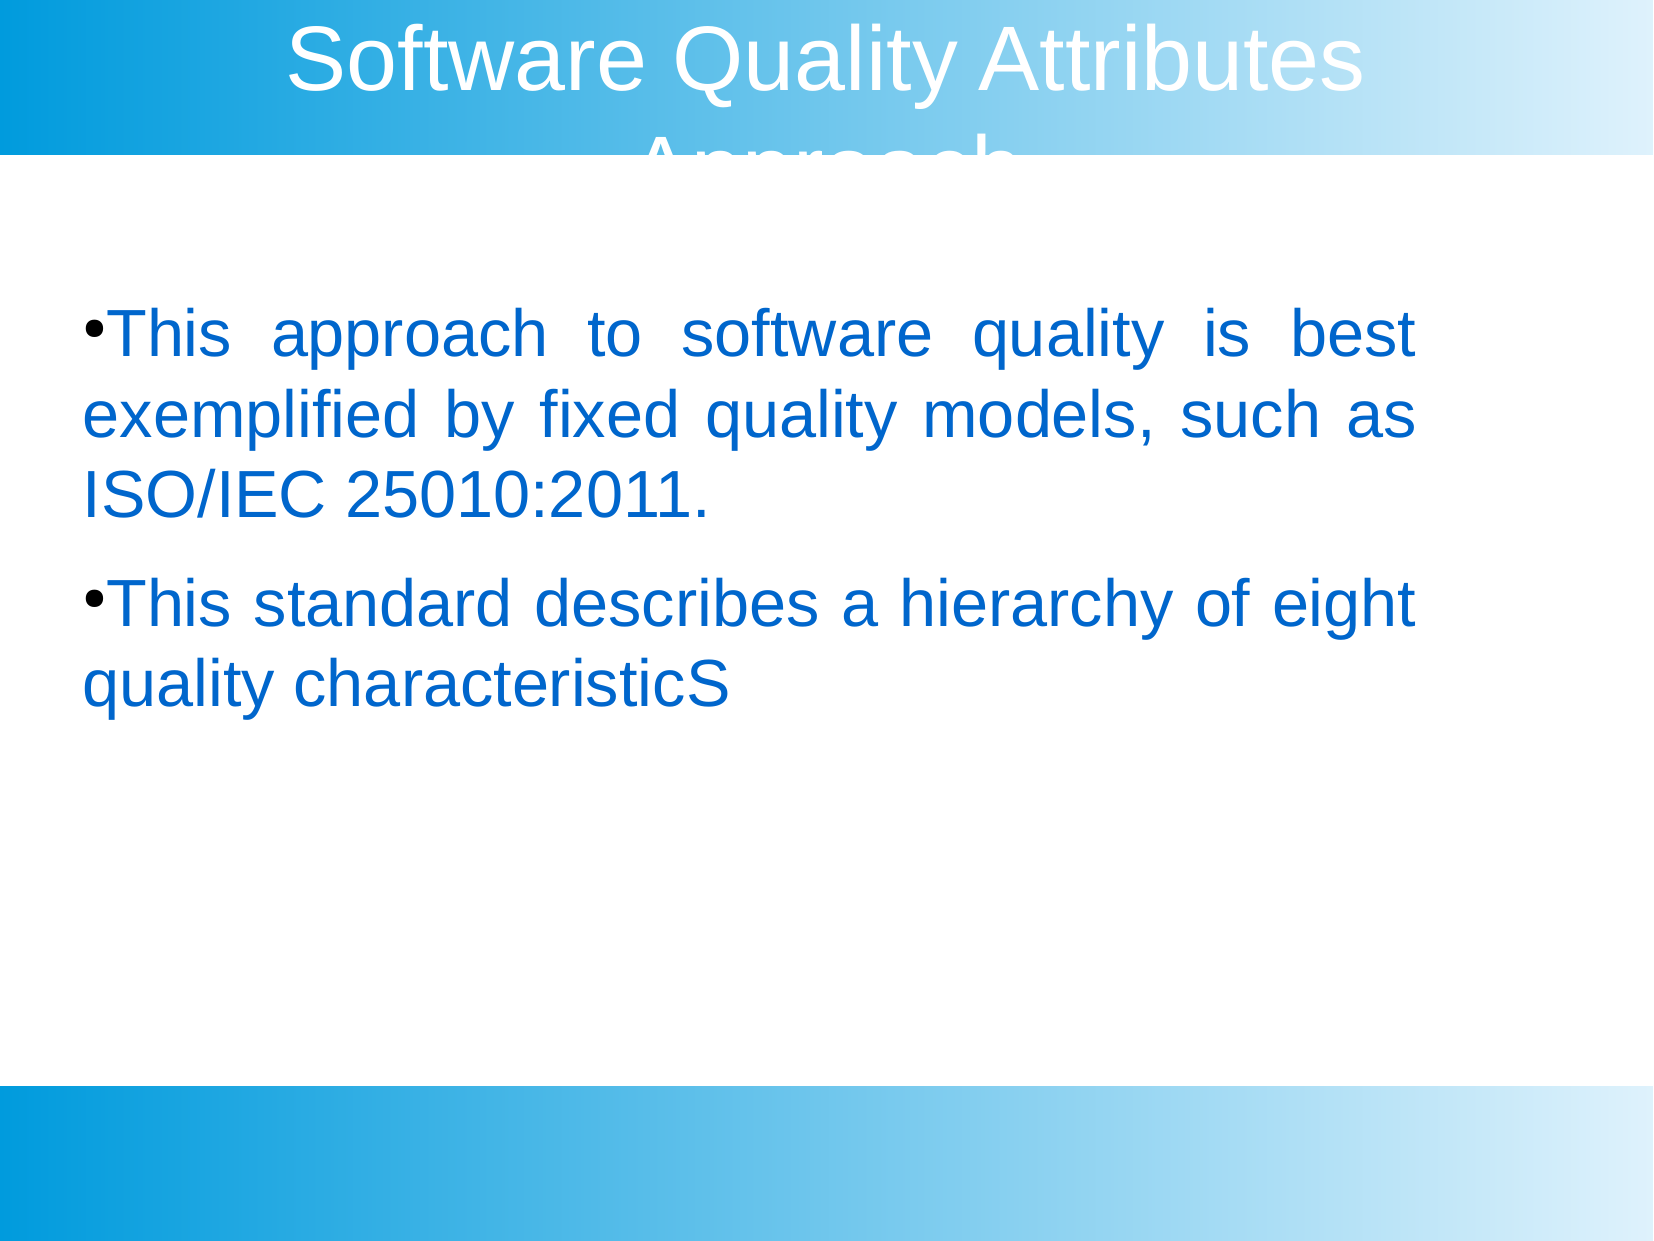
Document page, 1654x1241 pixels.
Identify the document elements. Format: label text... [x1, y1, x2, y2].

list This approach to software quality is best exemplified by fixed quality models, such as ISO/IEC 25010:2011. This standard describes a hierarchy of eight quality characteristicS [82, 290, 1571, 1010]
title Software Quality Attributes Approach [82, 0, 1571, 205]
